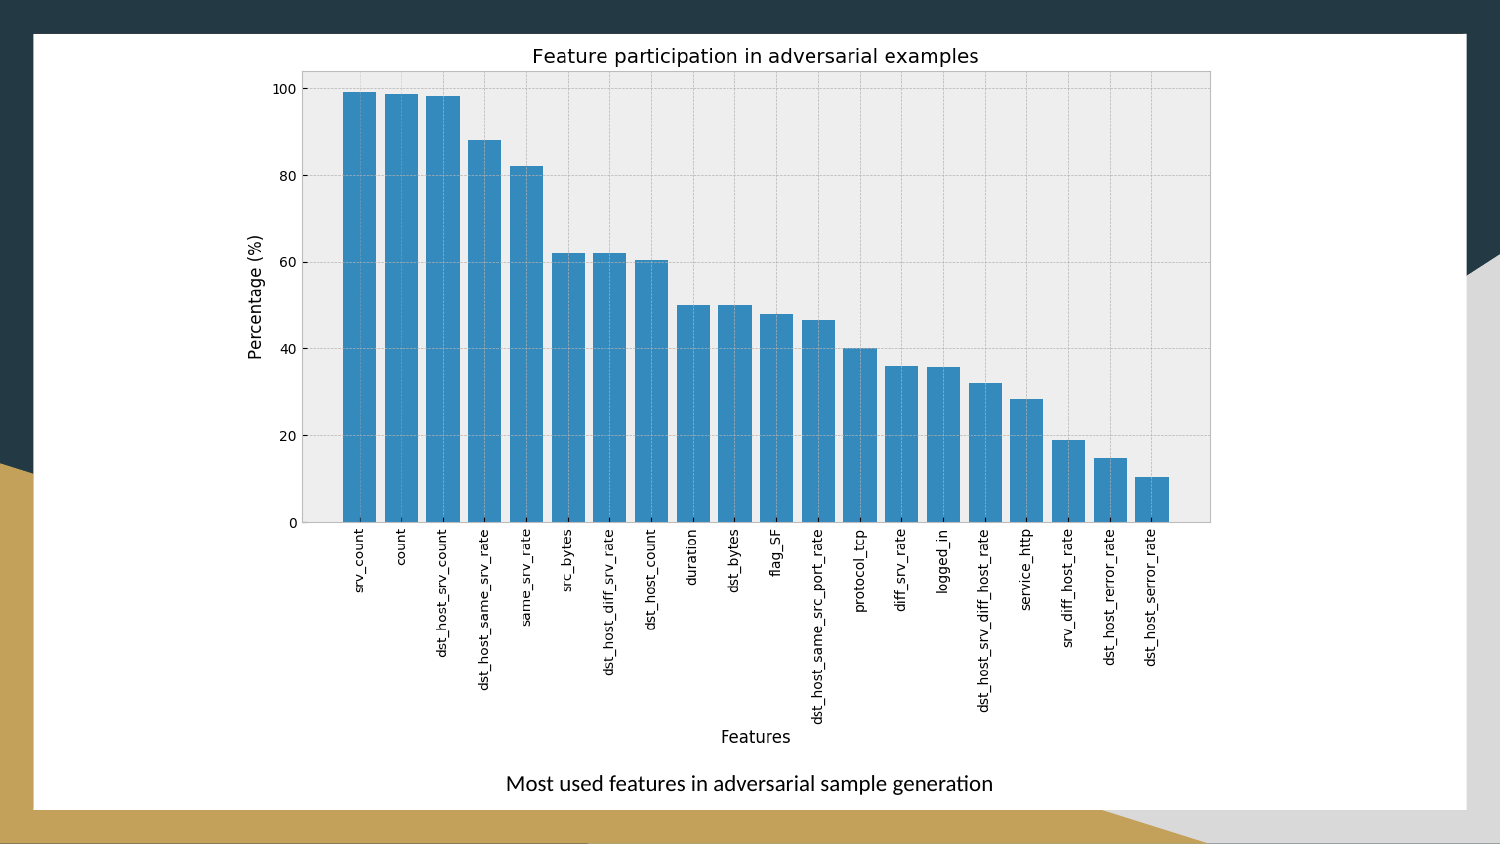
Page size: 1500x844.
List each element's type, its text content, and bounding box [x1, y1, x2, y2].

picture [238, 38, 1218, 756]
text_box Most used features in adversarial sample generation [442, 759, 1058, 784]
